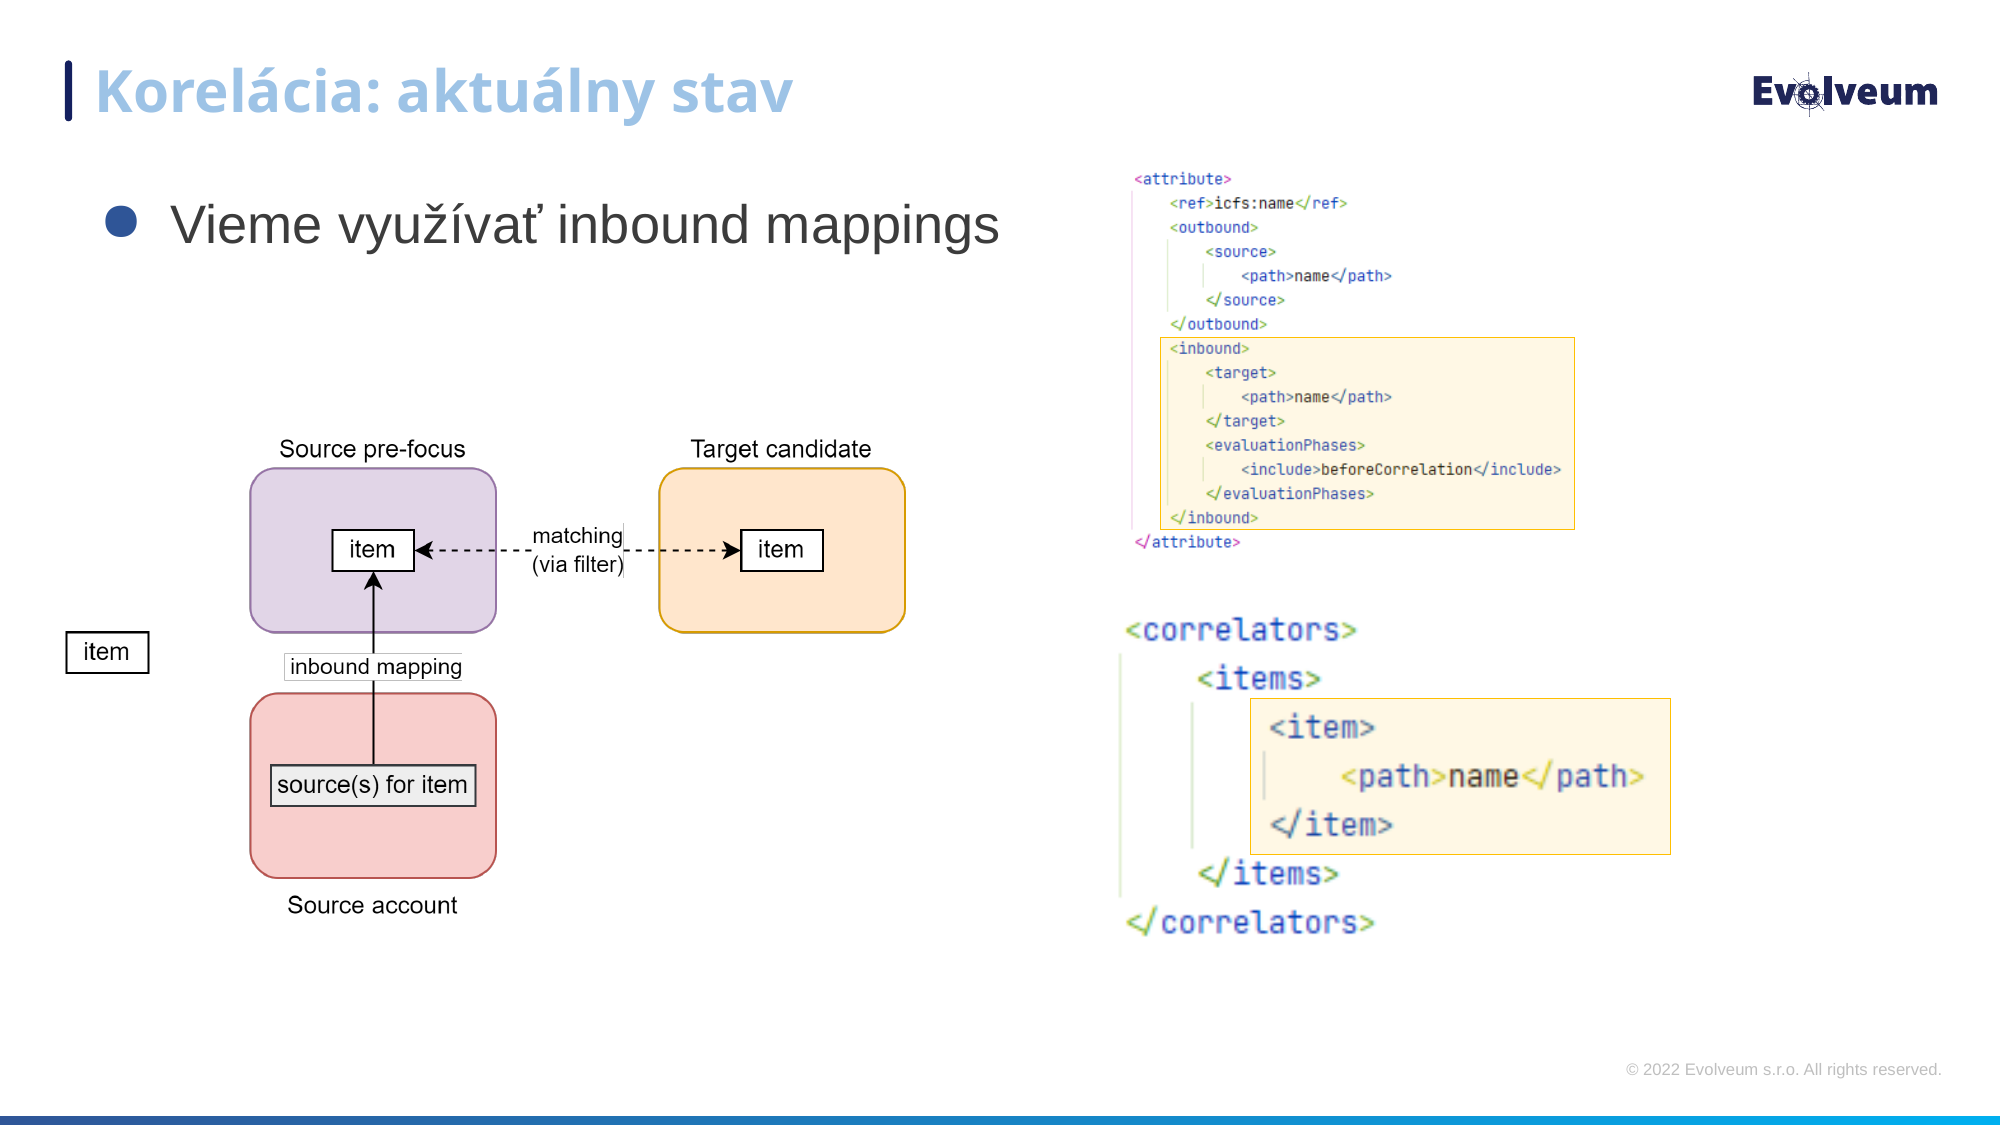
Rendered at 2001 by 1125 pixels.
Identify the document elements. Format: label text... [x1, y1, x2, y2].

text_box [1160, 337, 1575, 530]
text_box [1250, 698, 1671, 855]
picture [45, 412, 926, 940]
list Vieme využívať inbound mappings [84, 185, 1916, 1006]
picture [1120, 168, 1573, 554]
picture [1112, 608, 1667, 947]
title Korelácia: aktuálny stav [94, 47, 1687, 133]
